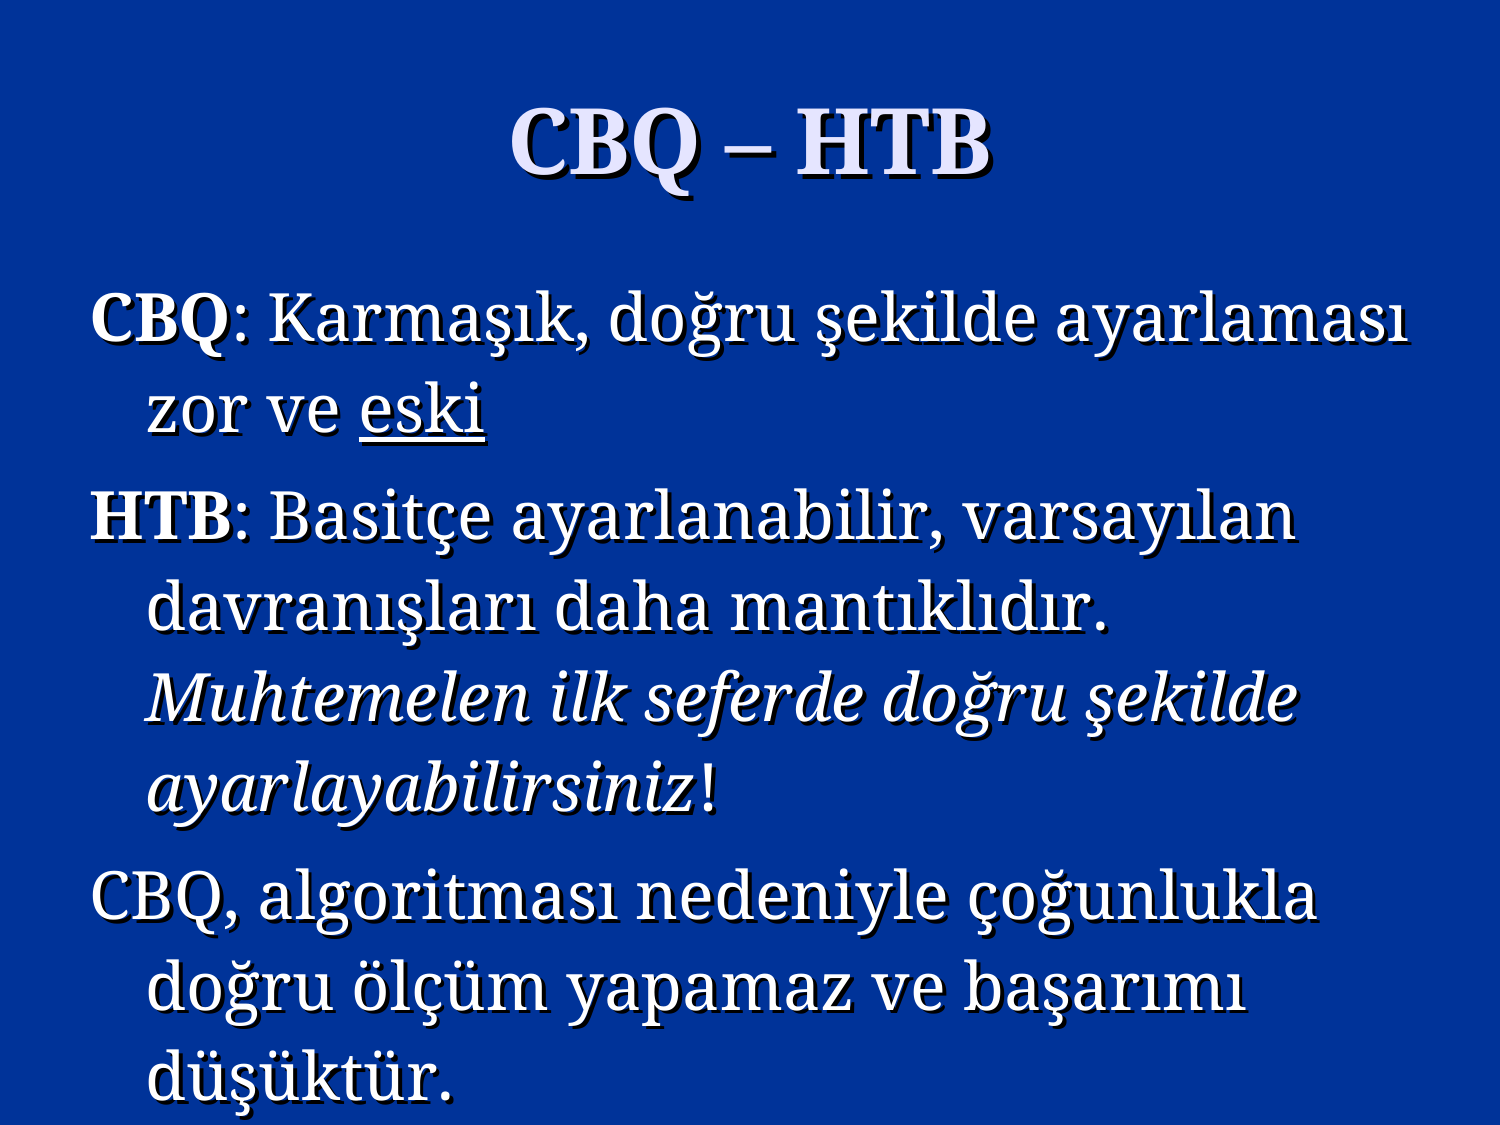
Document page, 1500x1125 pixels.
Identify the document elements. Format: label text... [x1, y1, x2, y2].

list CBQ: Karmaşık, doğru şekilde ayarlaması zor ve eski HTB: Basitçe ayarlanabilir, varsayılan davranışları daha mantıklıdır. Muhtemelen ilk seferde doğru şekilde ayarlayabilirsiniz! CBQ, algoritması nedeniyle çoğunlukla doğru ölçüm yapamaz ve başarımı düşüktür. [75, 262, 1426, 1012]
title CBQ – HTB [75, 45, 1426, 233]
